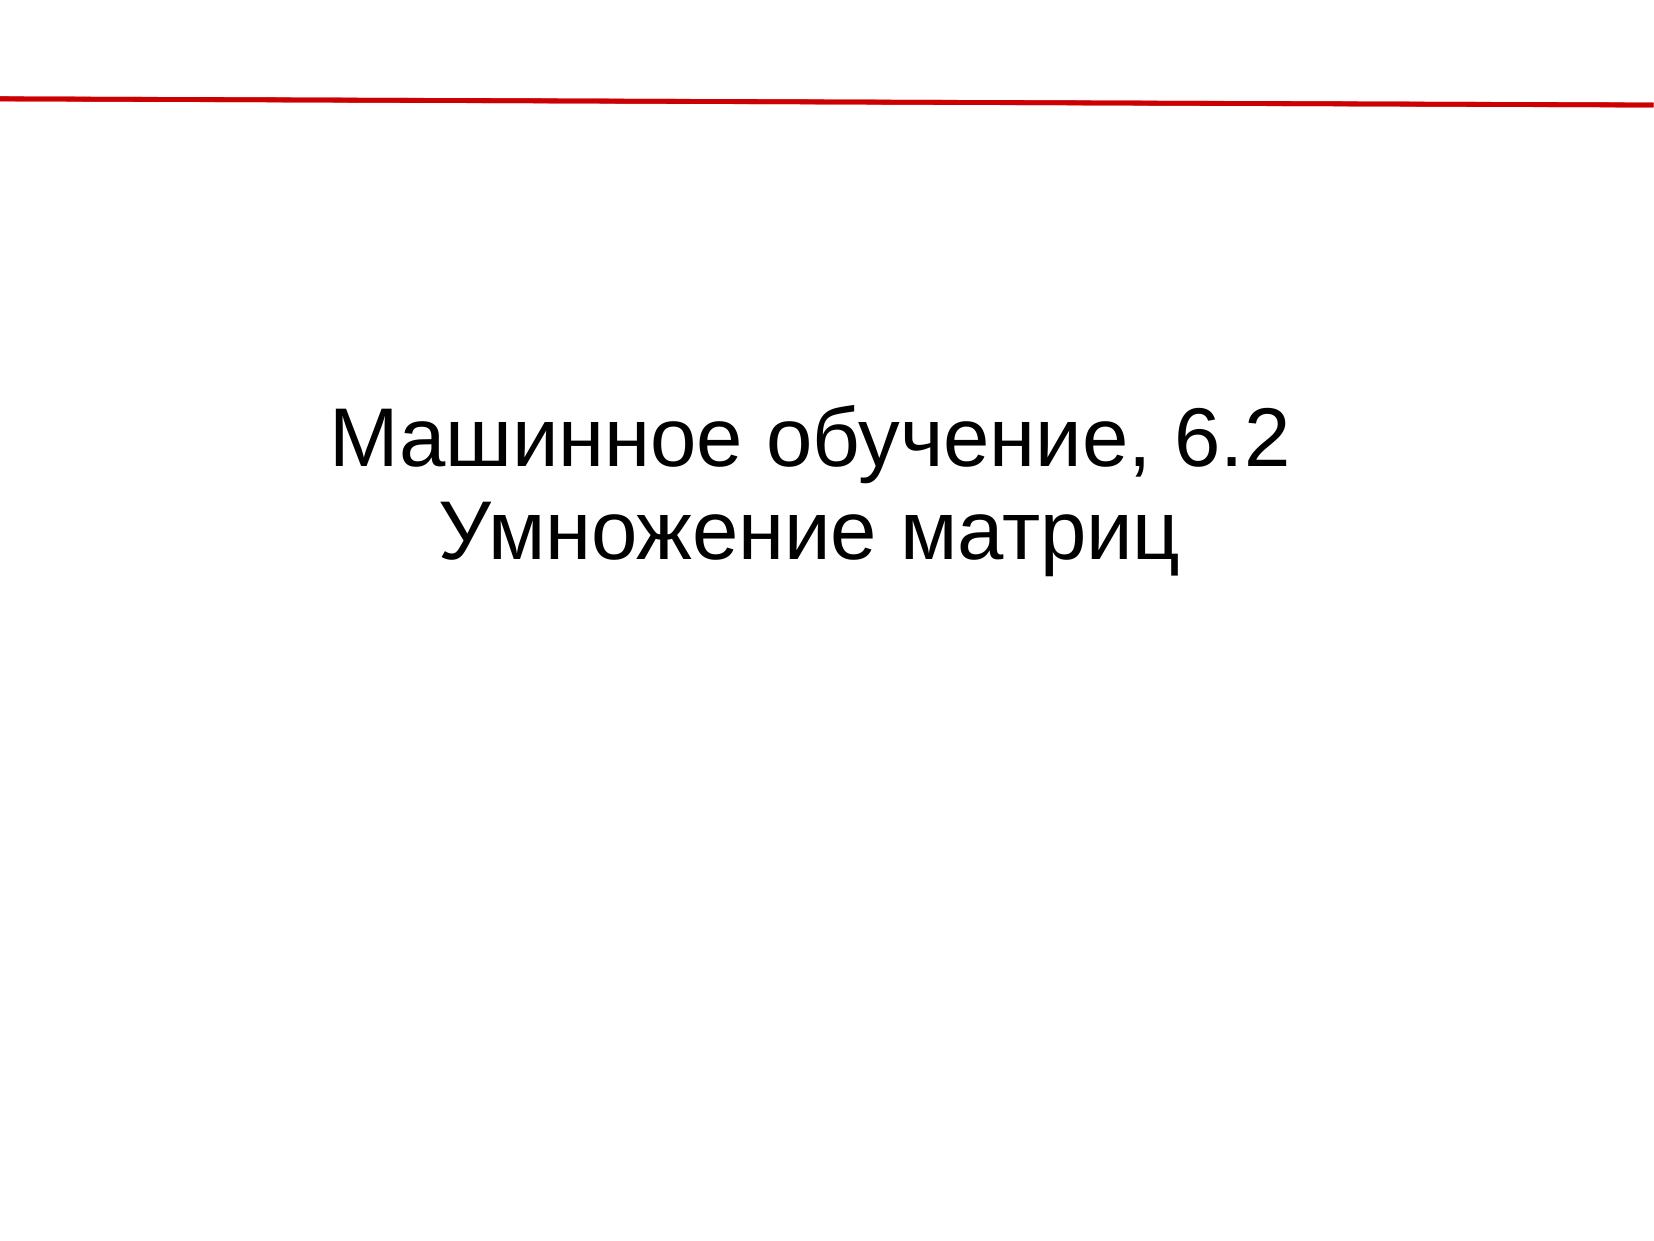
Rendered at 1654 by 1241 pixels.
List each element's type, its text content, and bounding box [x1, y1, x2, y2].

text_box Машинное обучение, 6.2 Умножение матриц [225, 384, 1396, 679]
